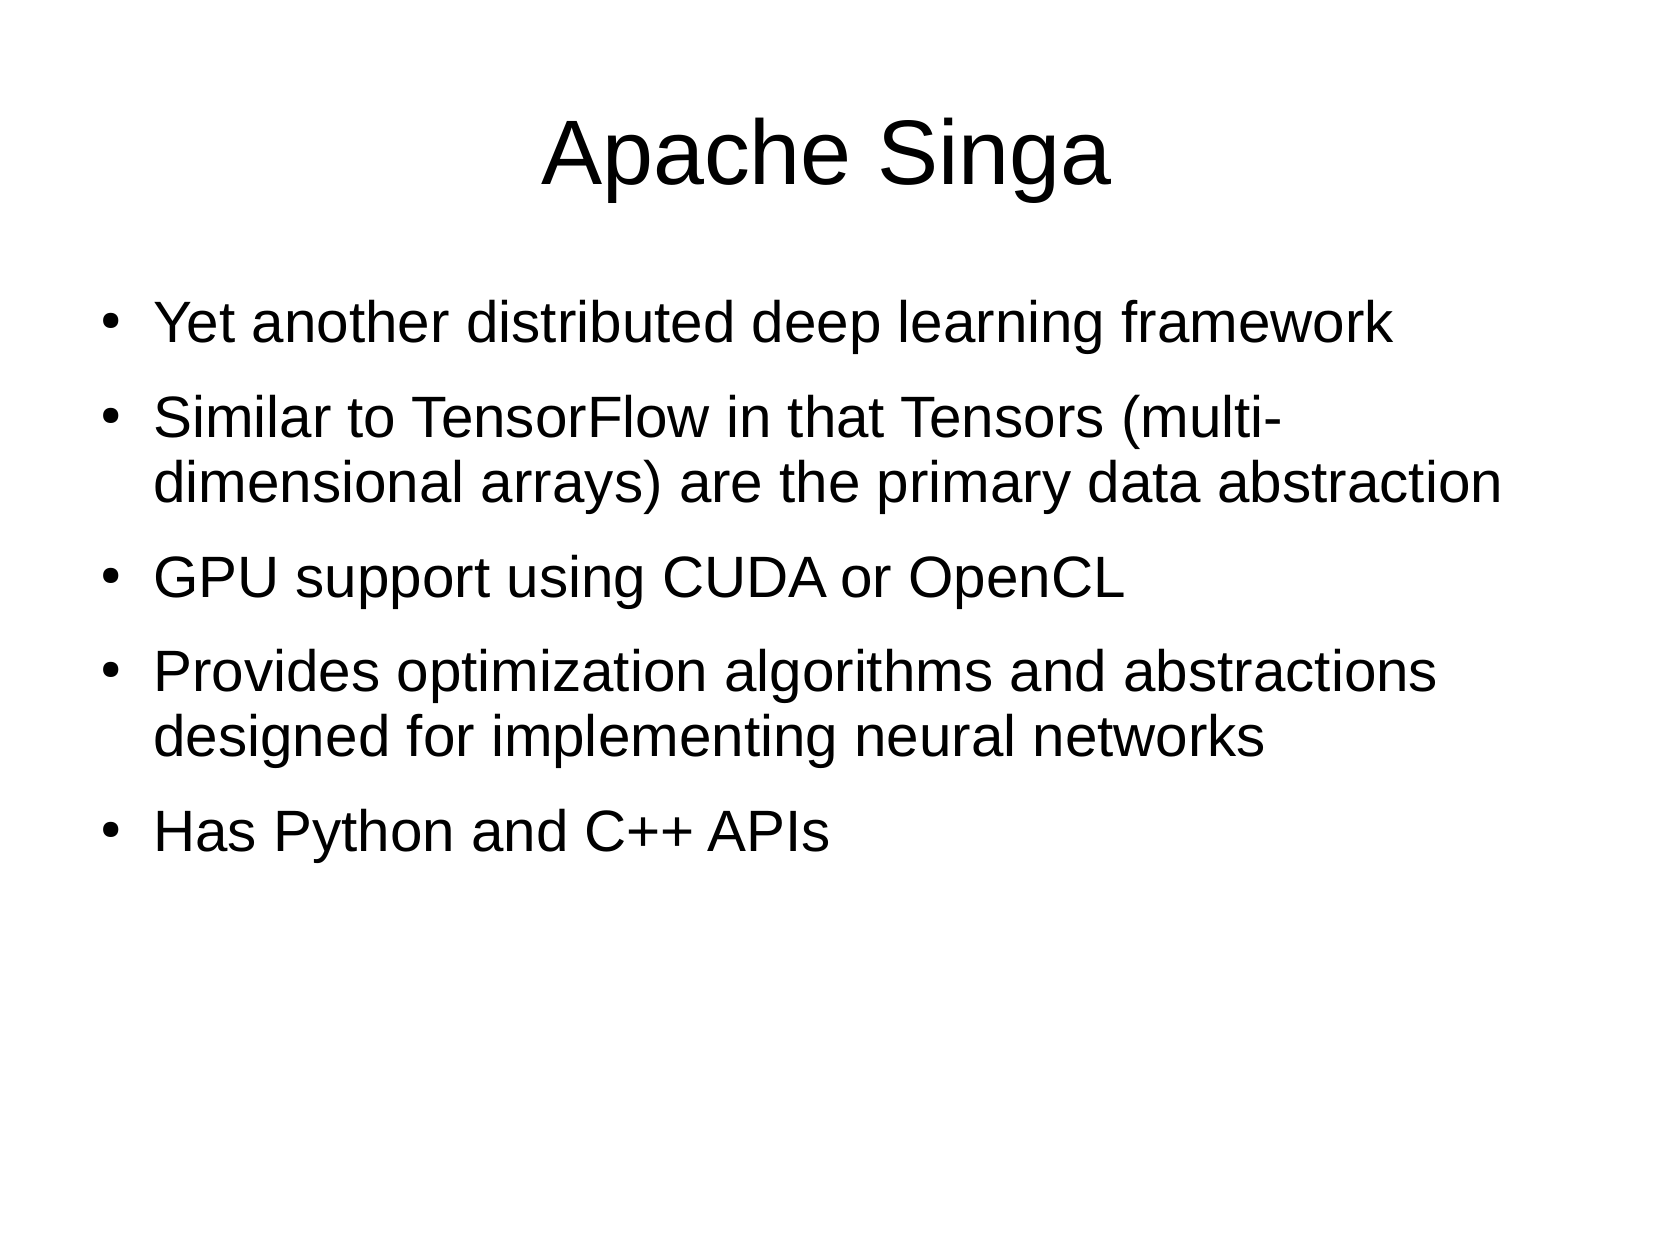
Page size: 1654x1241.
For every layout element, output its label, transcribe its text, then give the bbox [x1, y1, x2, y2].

list Yet another distributed deep learning framework Similar to TensorFlow in that Tensors (multi-dimensional arrays) are the primary data abstraction GPU support using CUDA or OpenCL Provides optimization algorithms and abstractions designed for implementing neural networks Has Python and C++ APIs [82, 290, 1571, 1109]
title Apache Singa [82, 49, 1571, 257]
